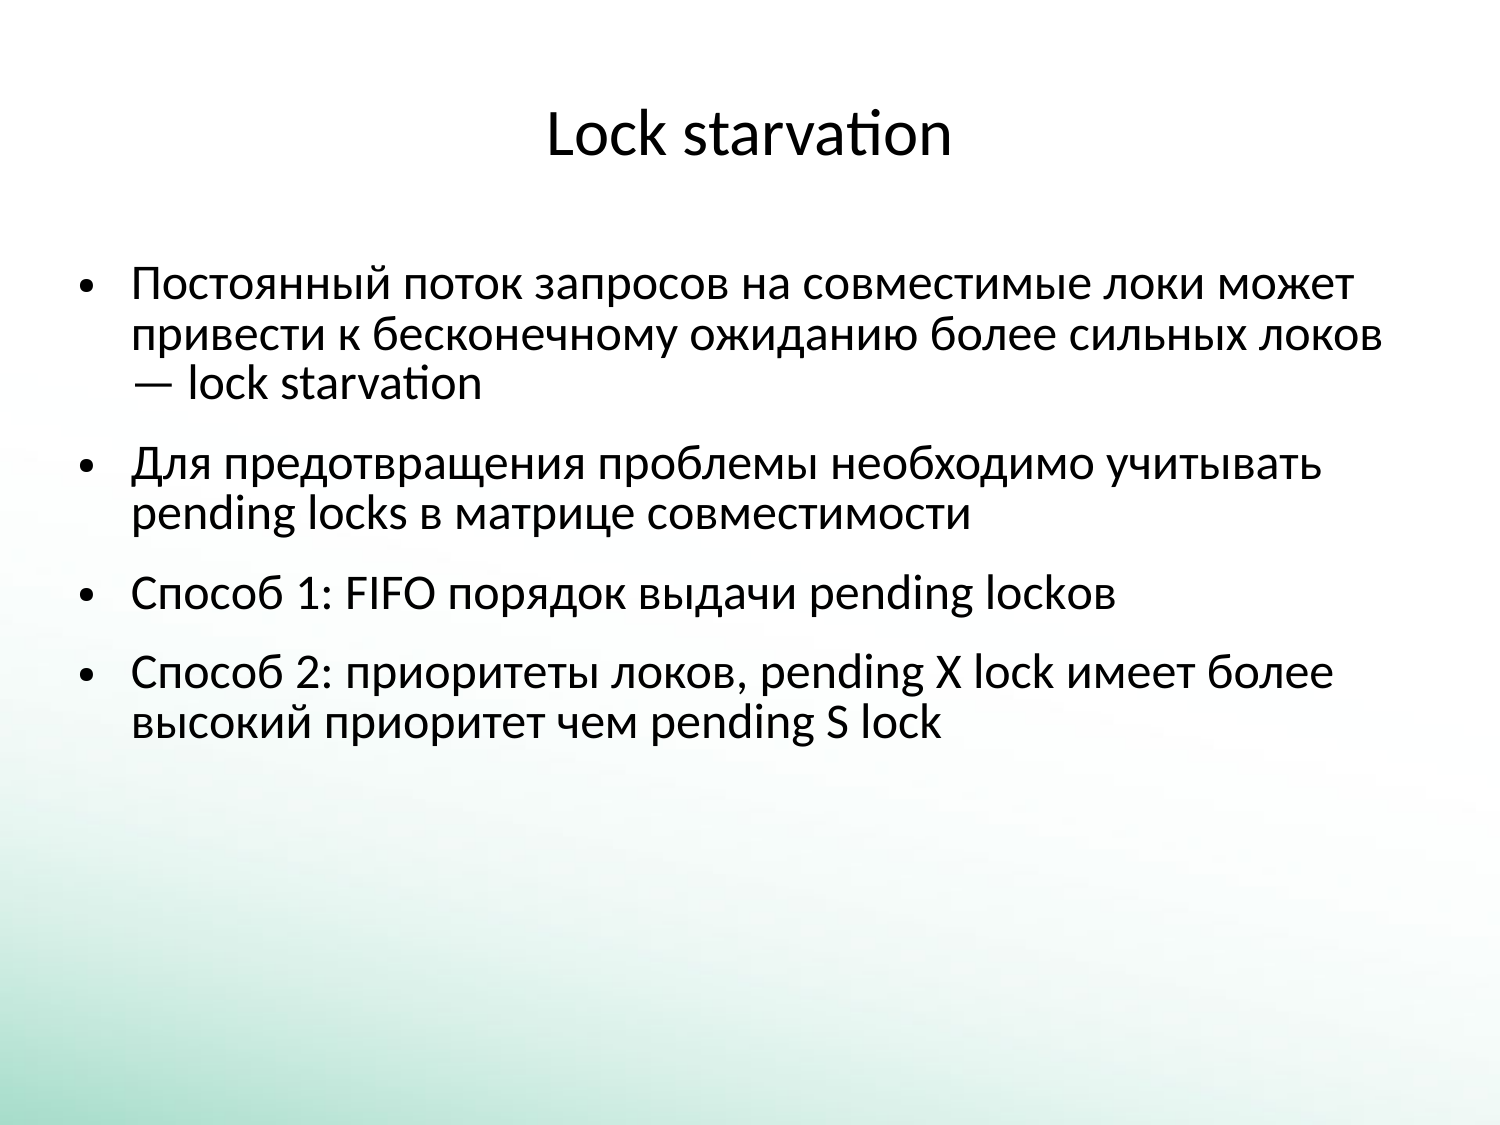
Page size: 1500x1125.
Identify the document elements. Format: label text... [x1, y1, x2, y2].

picture [0, 0, 1500, 1125]
title Lock starvation [75, 45, 1425, 233]
list Постоянный поток запросов на совместимые локи может привести к бесконечному ожиданию более сильных локов — lock starvation Для предотвращения проблемы необходимо учитывать pending locks в матрице совместимости Способ 1: FIFO порядок выдачи pending lockов Способ 2: приоритеты локов, pending X lock имеет более высокий приоритет чем pending S lock [60, 262, 1411, 1005]
